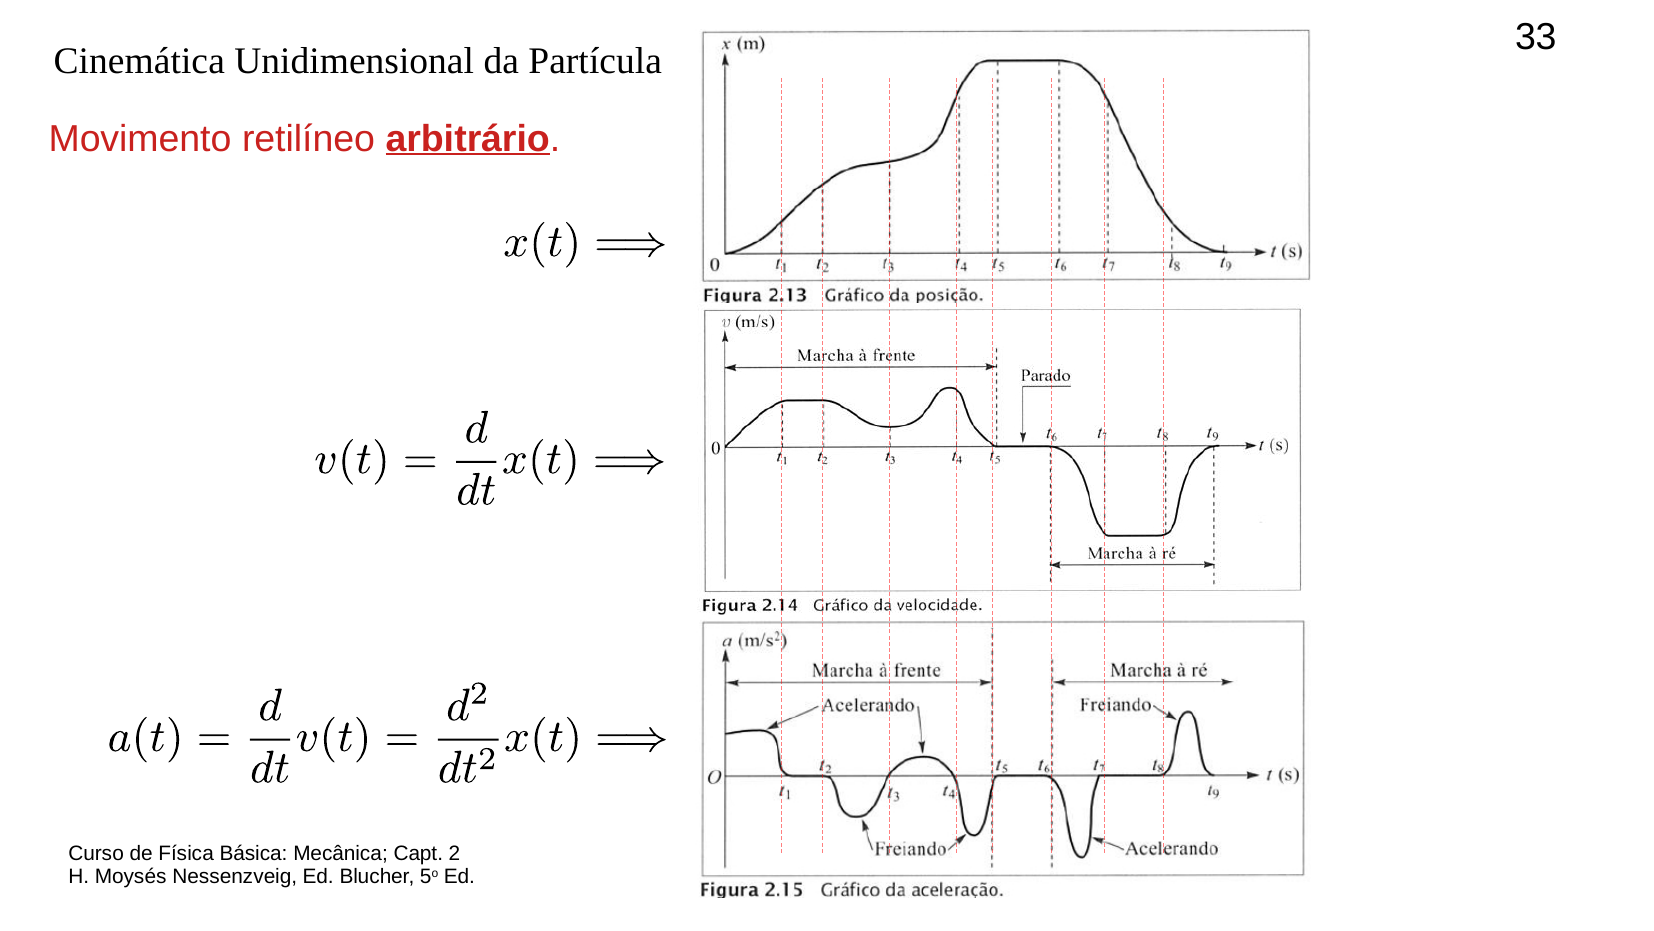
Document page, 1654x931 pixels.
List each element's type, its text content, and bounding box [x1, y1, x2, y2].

text_box <number> [1500, 7, 1654, 78]
text_box Curso de Física Básica: Mecânica; Capt. 2 H. Moysés Nessenzveig, Ed. Blucher, 5o Ed. [53, 834, 490, 896]
text_box Movimento retilíneo arbitrário. [33, 109, 576, 170]
picture [312, 409, 666, 507]
picture [501, 220, 667, 270]
picture [105, 680, 668, 785]
text_box Cinemática Unidimensional da Partícula [39, 11, 678, 89]
picture [693, 18, 1311, 908]
